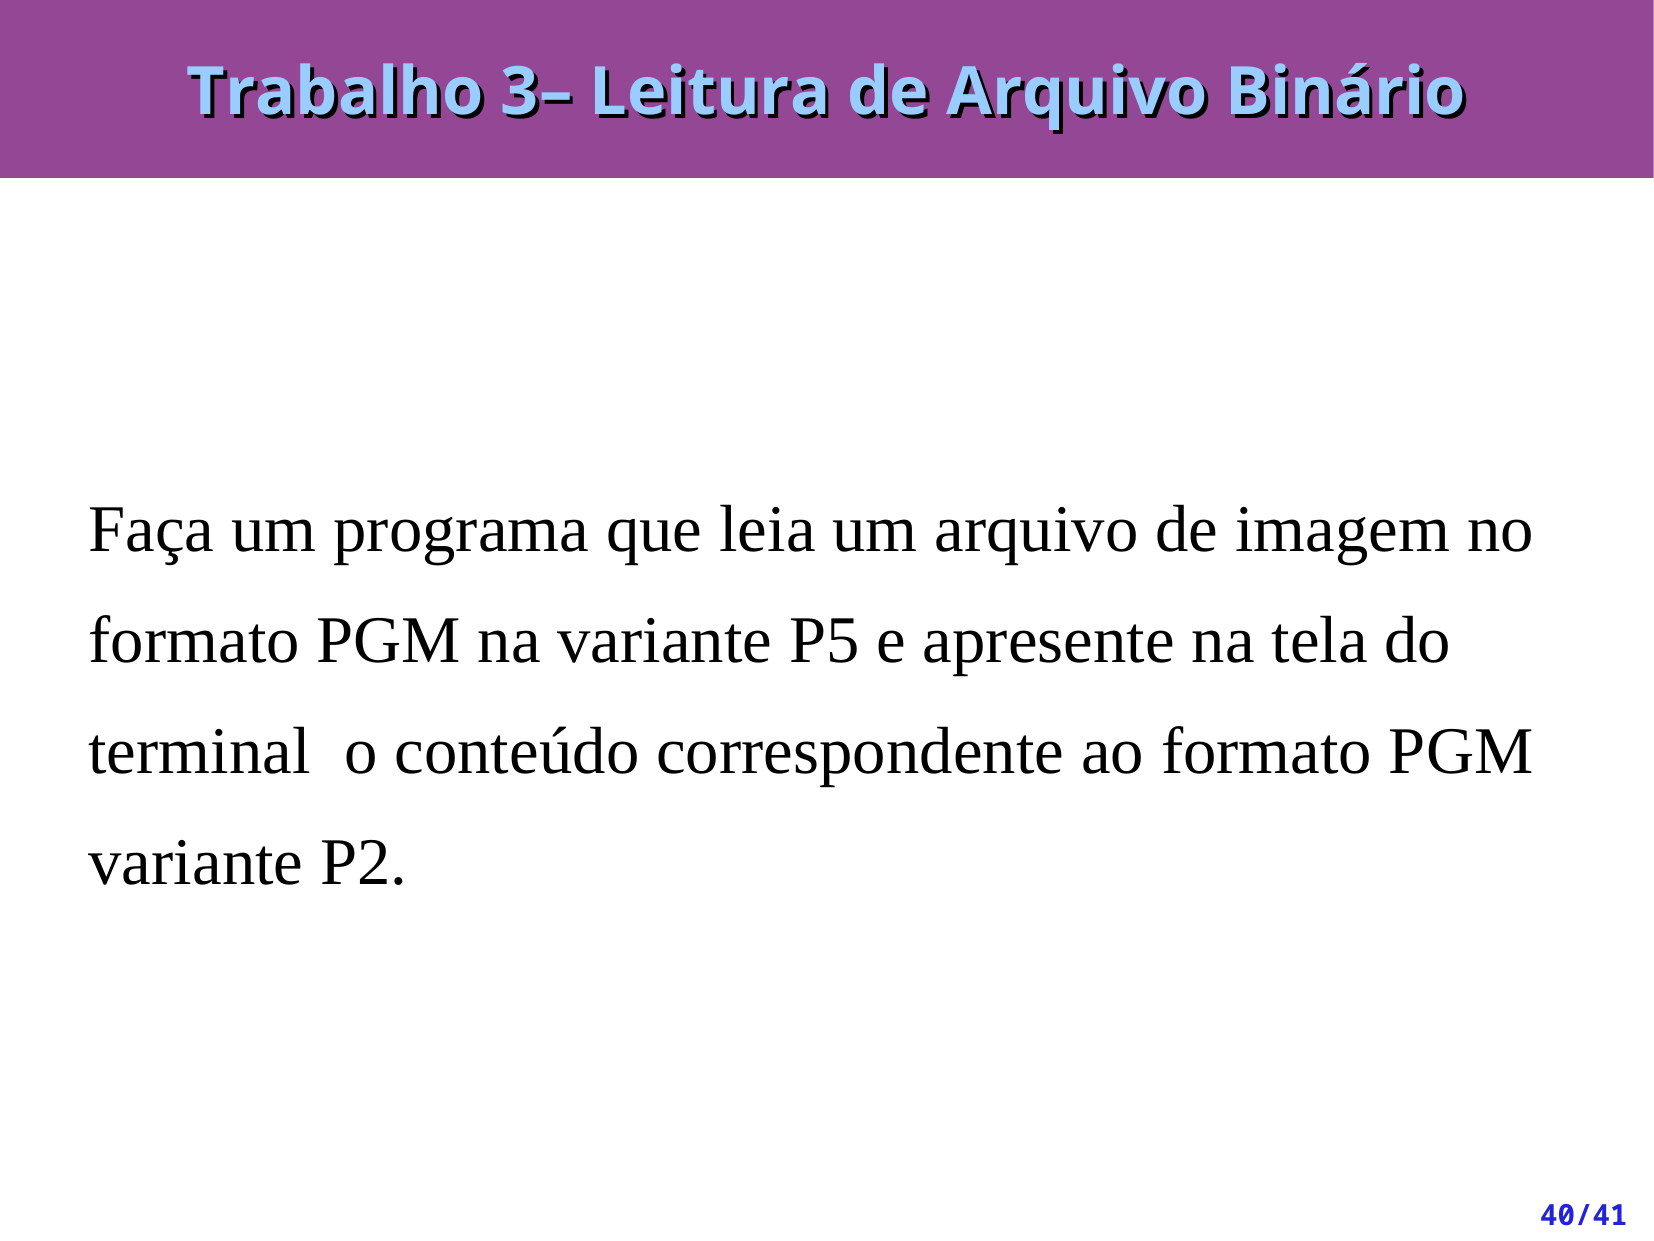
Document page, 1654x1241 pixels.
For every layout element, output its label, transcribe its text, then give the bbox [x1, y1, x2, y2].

list Faça um programa que leia um arquivo de imagem no formato PGM na variante P5 e apresente na tela do terminal o conteúdo correspondente ao formato PGM variante P2. [88, 454, 1577, 863]
title Trabalho 3– Leitura de Arquivo Binário [0, 0, 1654, 178]
